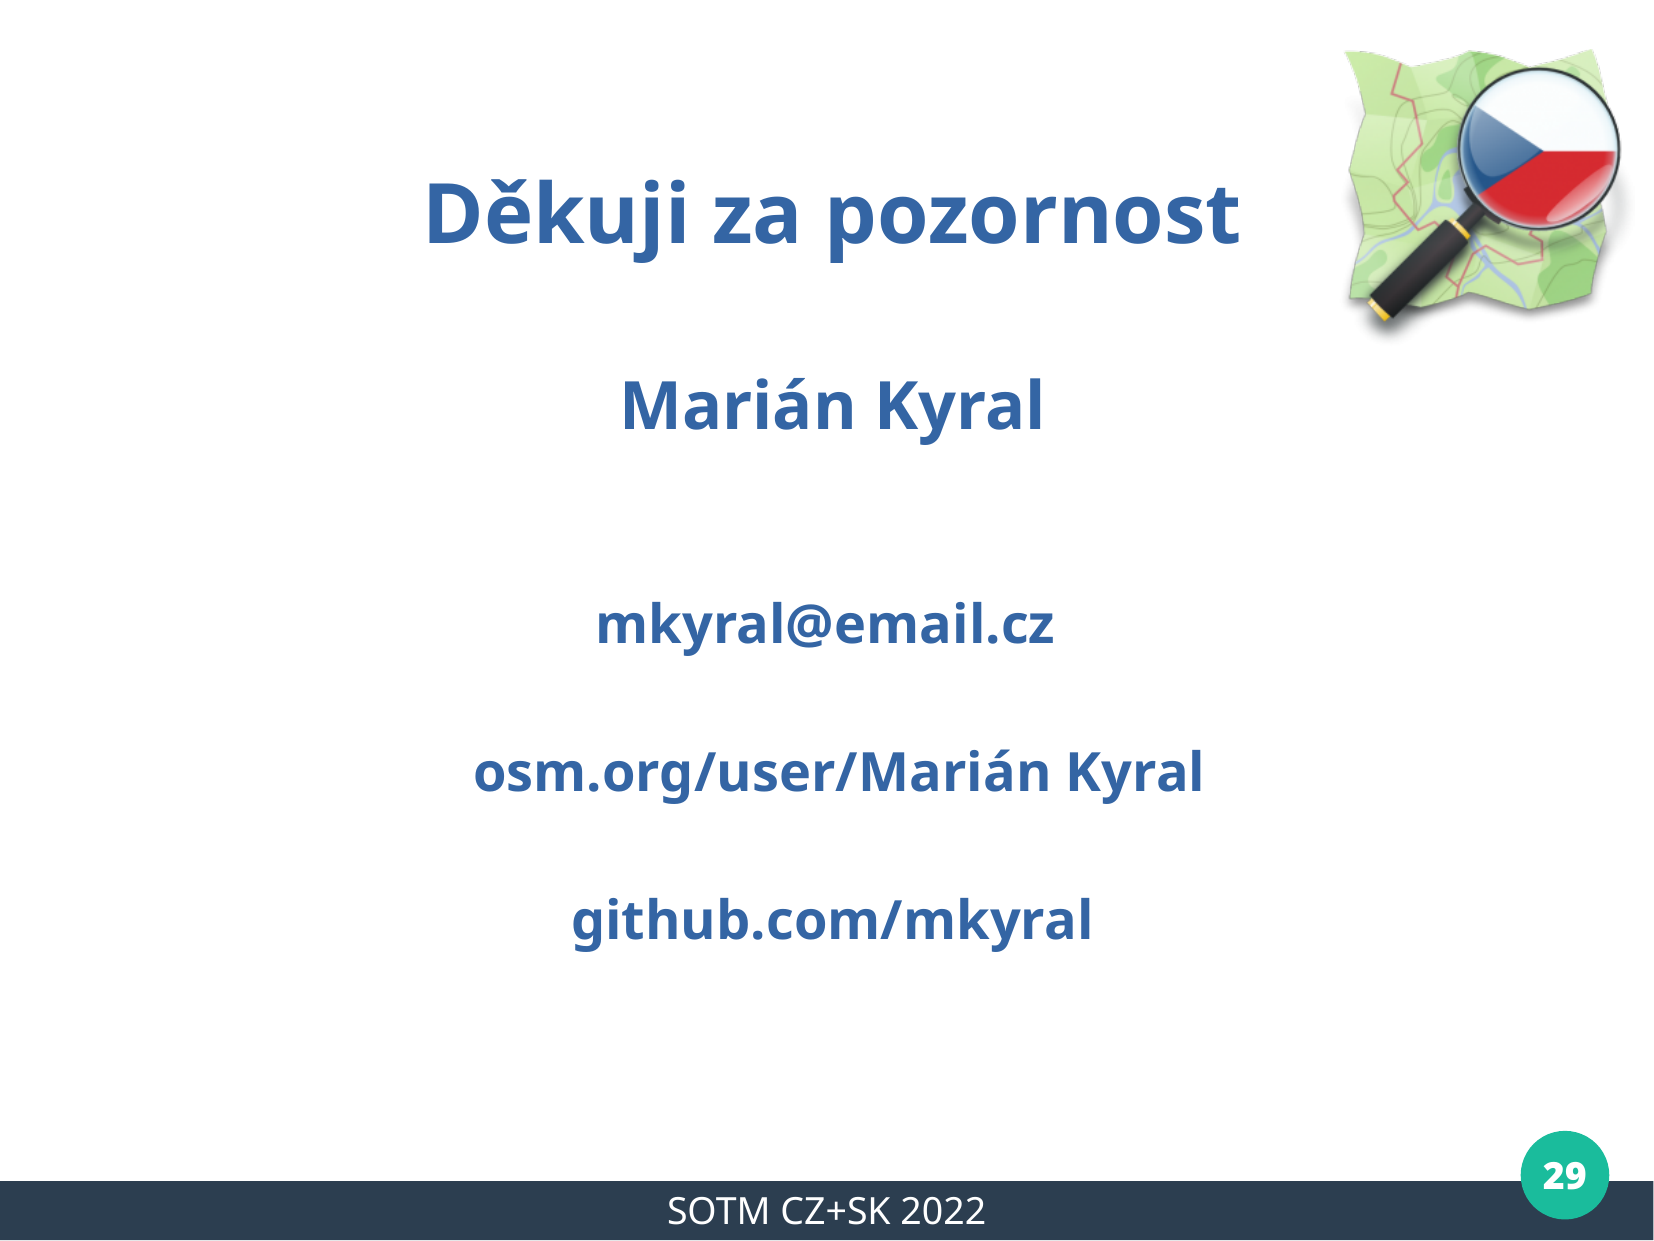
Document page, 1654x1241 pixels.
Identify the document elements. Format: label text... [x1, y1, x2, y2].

subtitle Děkuji za pozornost Marián Kyral mkyral@email.cz osm.org/user/Marián Kyral github.com/mkyral [59, 49, 1607, 1134]
picture [1607, 49, 1635, 350]
